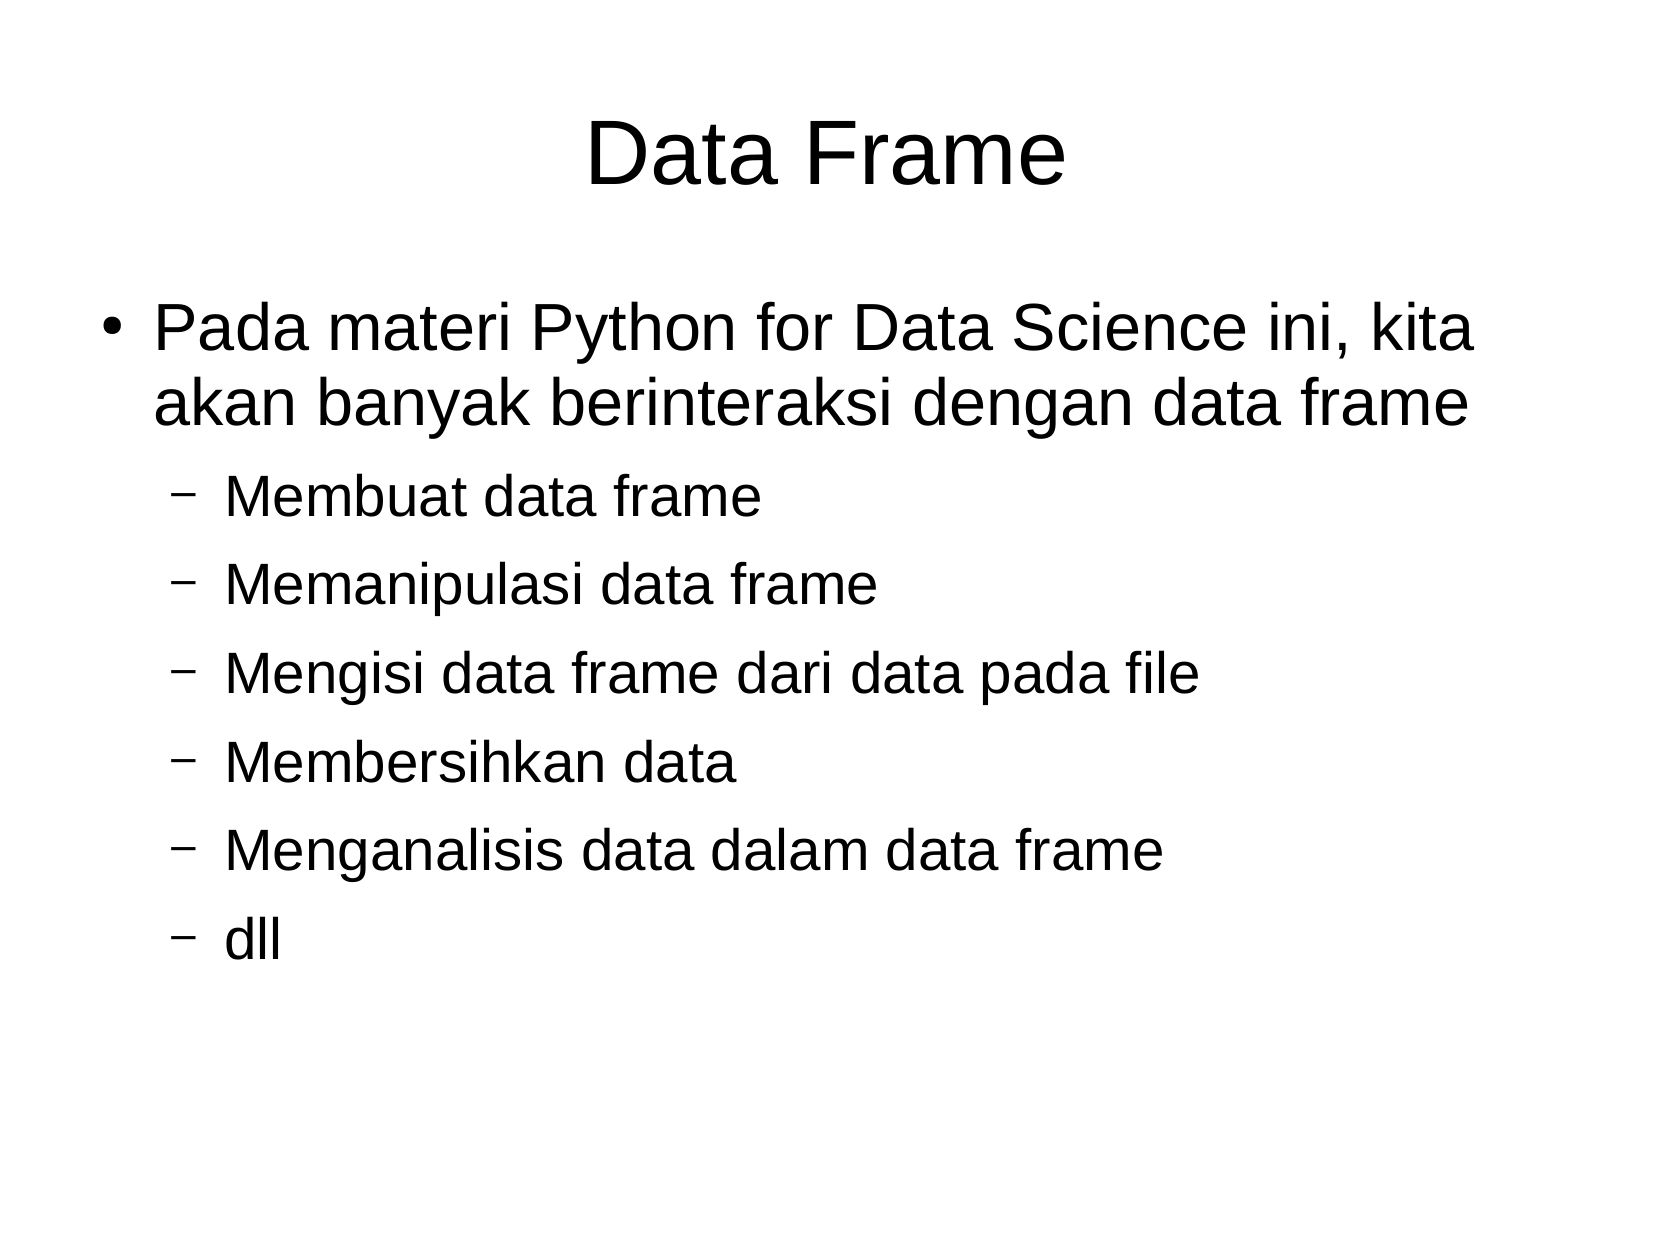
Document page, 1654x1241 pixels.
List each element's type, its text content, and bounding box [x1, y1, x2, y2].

list Pada materi Python for Data Science ini, kita akan banyak berinteraksi dengan data frame Membuat data frame Memanipulasi data frame Mengisi data frame dari data pada file Membersihkan data Menganalisis data dalam data frame dll [82, 290, 1571, 1010]
title Data Frame [82, 49, 1571, 257]
